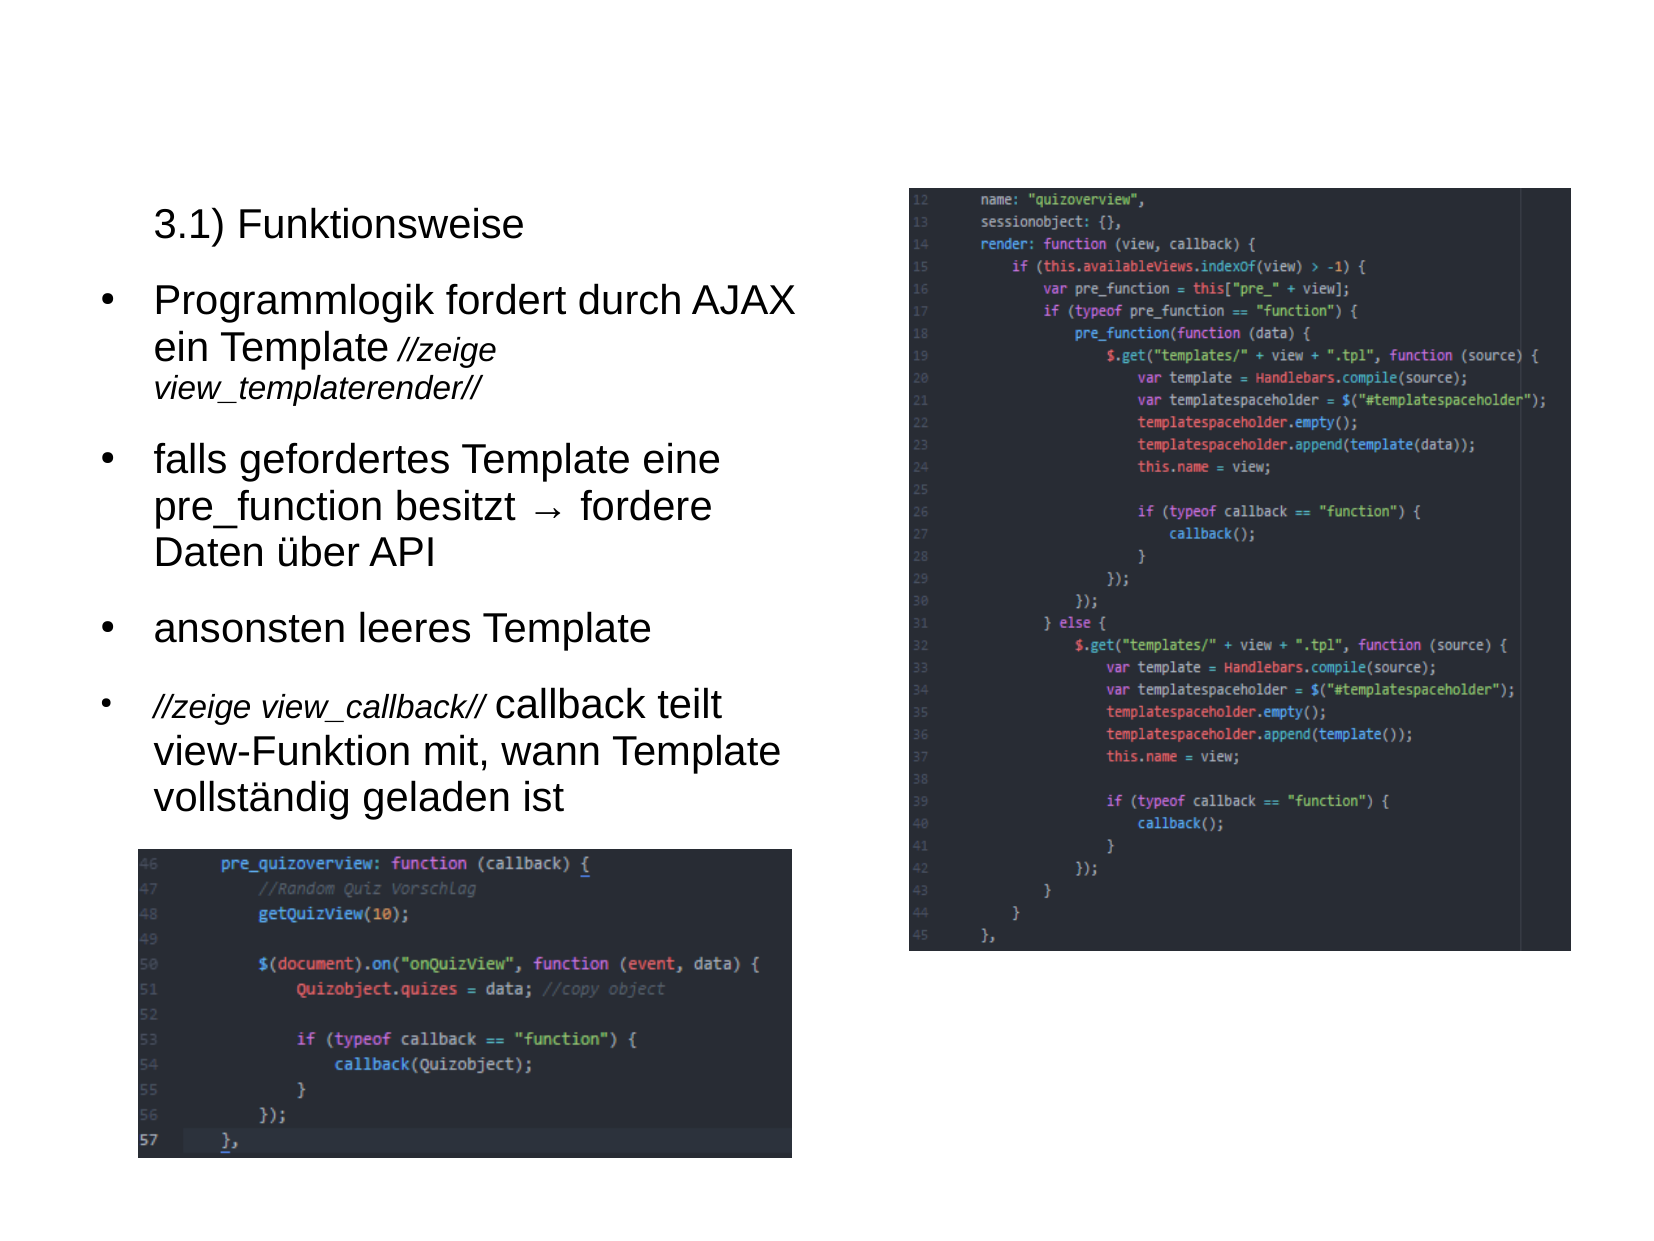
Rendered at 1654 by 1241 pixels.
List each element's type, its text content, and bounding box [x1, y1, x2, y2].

picture [138, 849, 792, 1158]
picture [909, 188, 1571, 951]
list 3.1) Funktionsweise Programmlogik fordert durch AJAX ein Template //zeige view_templaterender// falls gefordertes Template eine pre_function besitzt → fordere Daten über API ansonsten leeres Template //zeige view_callback// callback teilt view-Funktion mit, wann Template vollständig geladen ist [82, 200, 804, 1109]
